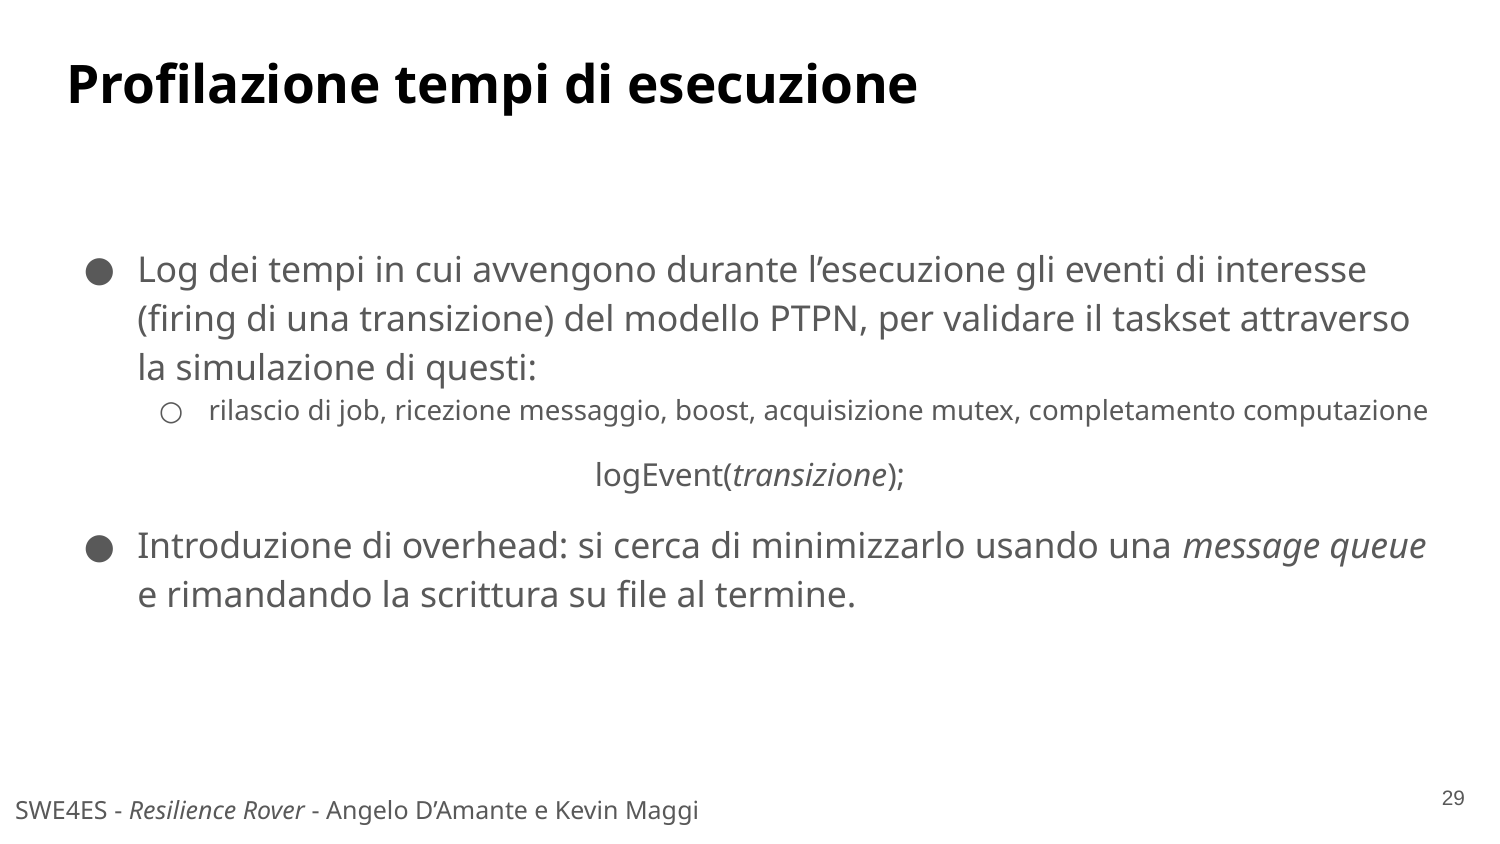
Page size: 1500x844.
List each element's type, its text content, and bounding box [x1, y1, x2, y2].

title Profilazione tempi di esecuzione [51, 35, 1449, 130]
list Log dei tempi in cui avvengono durante l’esecuzione gli eventi di interesse (firing di una transizione) del modello PTPN, per validare il taskset attraverso la simulazione di questi: rilascio di job, ricezione messaggio, boost, acquisizione mutex, completamento computazione logEvent(transizione); Introduzione di overhead: si cerca di minimizzarlo usando una message queue e rimandando la scrittura su file al termine. [51, 225, 1449, 670]
slide_number <number> [1389, 764, 1480, 830]
